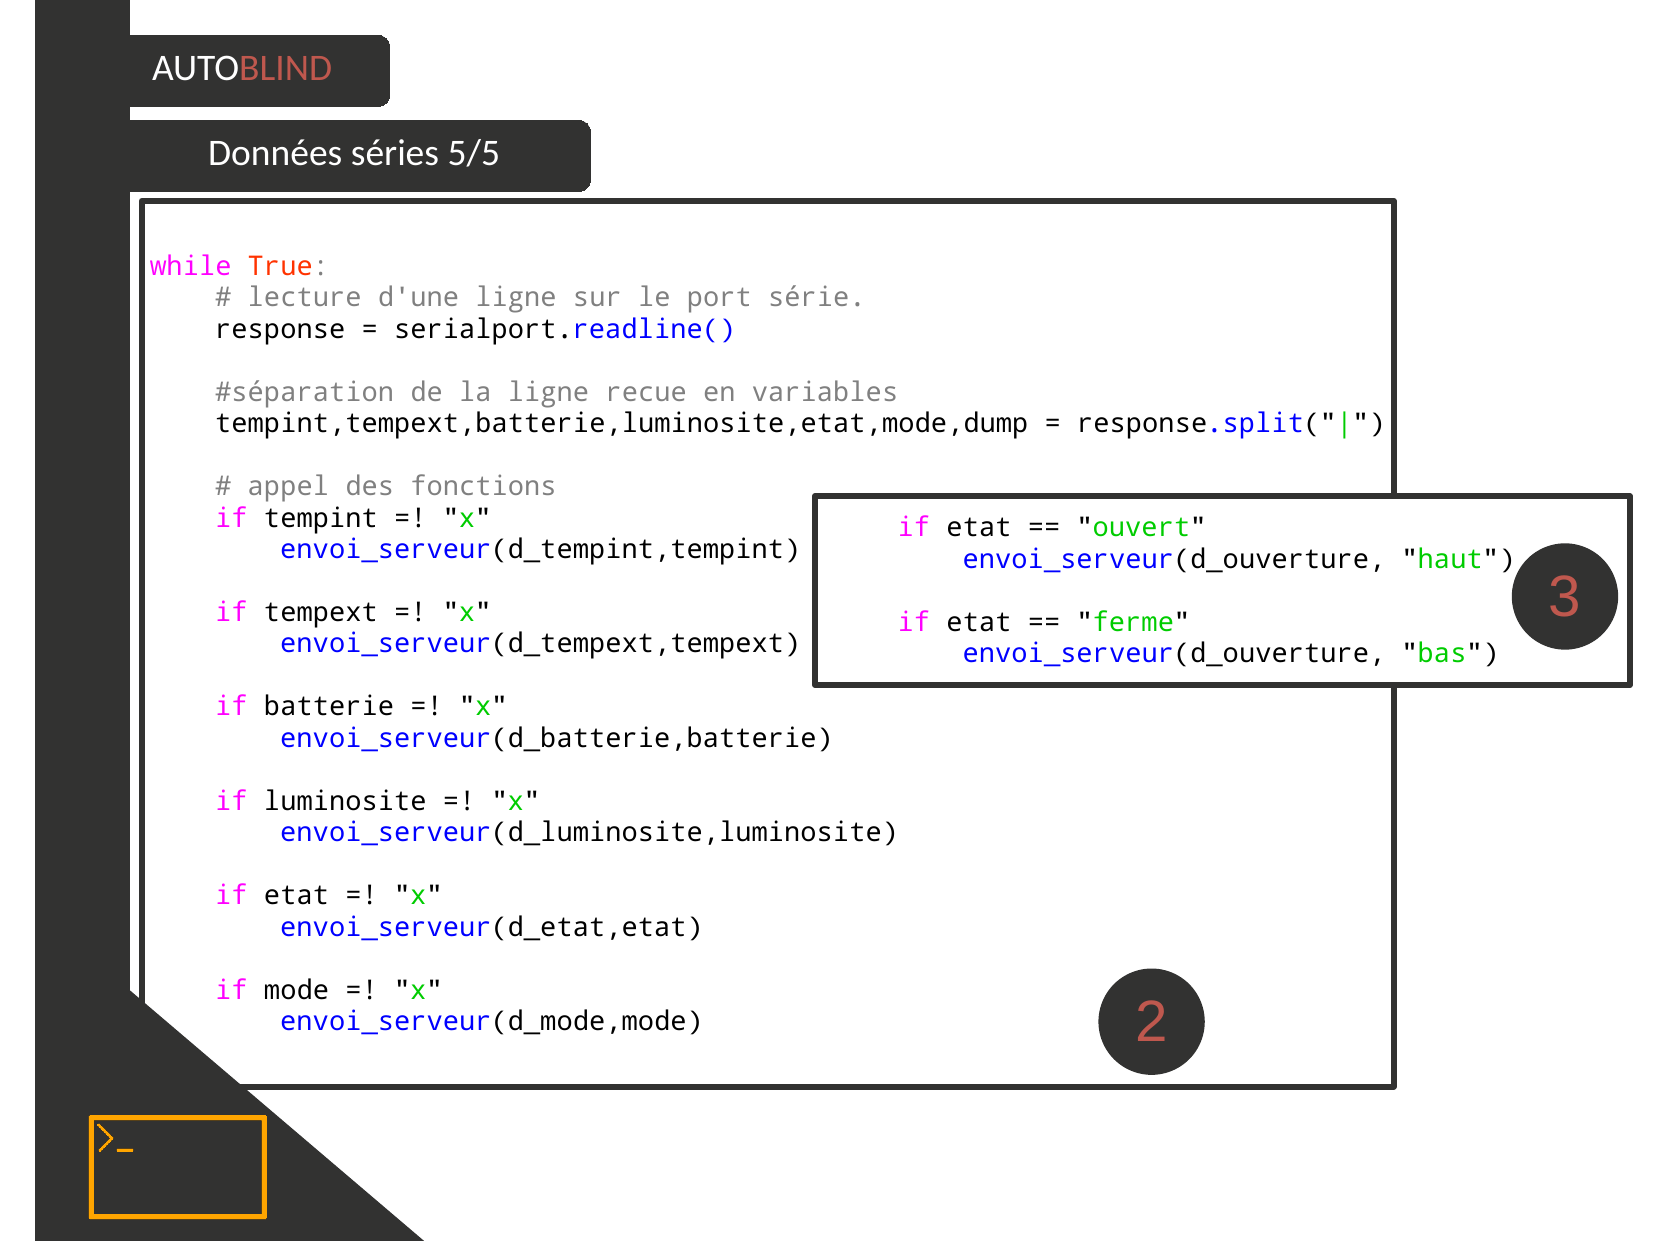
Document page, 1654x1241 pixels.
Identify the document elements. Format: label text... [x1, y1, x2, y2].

text_box 3 [1511, 543, 1619, 650]
text_box while True: # lecture d'une ligne sur le port série. response = serialport.readline() #séparation de la ligne recue en variables tempint,tempext,batterie,luminosite,etat,mode,dump = response.split("|") # appel des fonctions if tempint =! "x" envoi_serveur(d_tempint,tempint) if tempext =! "x" envoi_serveur(d_tempext,tempext) if batterie =! "x" envoi_serveur(d_batterie,batterie) if luminosite =! "x" envoi_serveur(d_luminosite,luminosite) if etat =! "x" envoi_serveur(d_etat,etat) if mode =! "x" envoi_serveur(d_mode,mode) [141, 200, 1394, 1087]
text_box 2 [1098, 968, 1205, 1075]
text_box AUTOBLIND [130, 35, 390, 107]
picture [82, 1110, 272, 1223]
text_box if etat == "ouvert" envoi_serveur(d_ouverture, "haut") if etat == "ferme" envoi_serveur(d_ouverture, "bas") [814, 496, 1630, 686]
text_box Données séries 5/5 [118, 120, 591, 192]
text_box [35, 0, 425, 1241]
